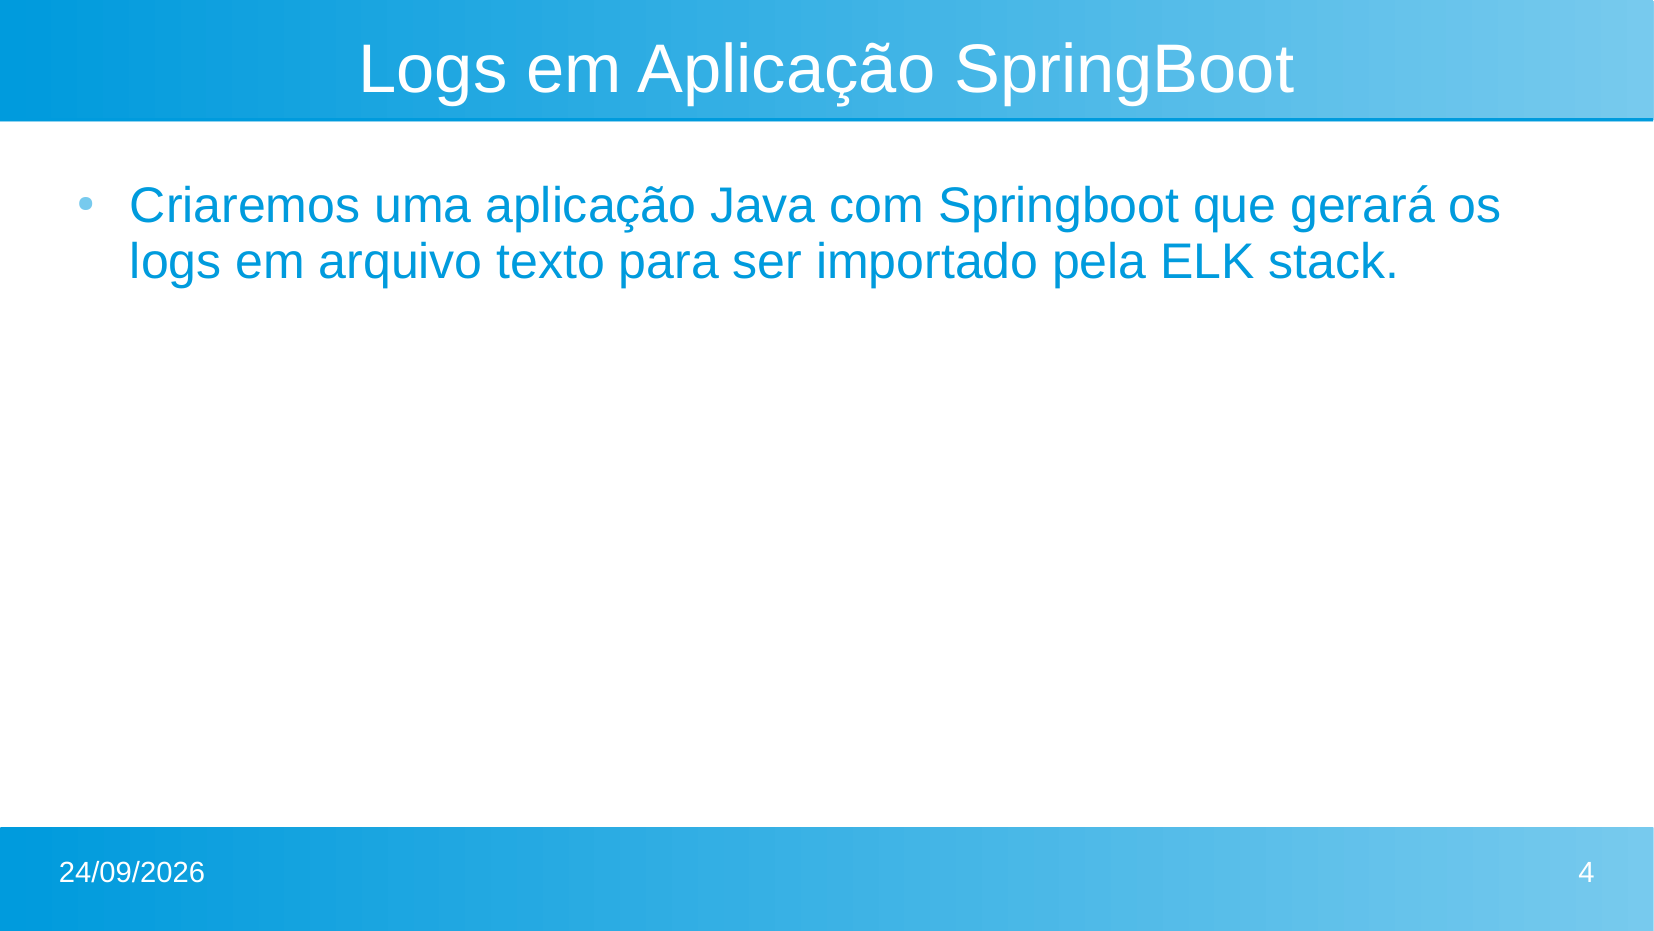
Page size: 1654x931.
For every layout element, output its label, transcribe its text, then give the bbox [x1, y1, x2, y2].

list Criaremos uma aplicação Java com Springboot que gerará os logs em arquivo texto para ser importado pela ELK stack. [59, 177, 1595, 768]
title Logs em Aplicação SpringBoot [59, 29, 1595, 108]
